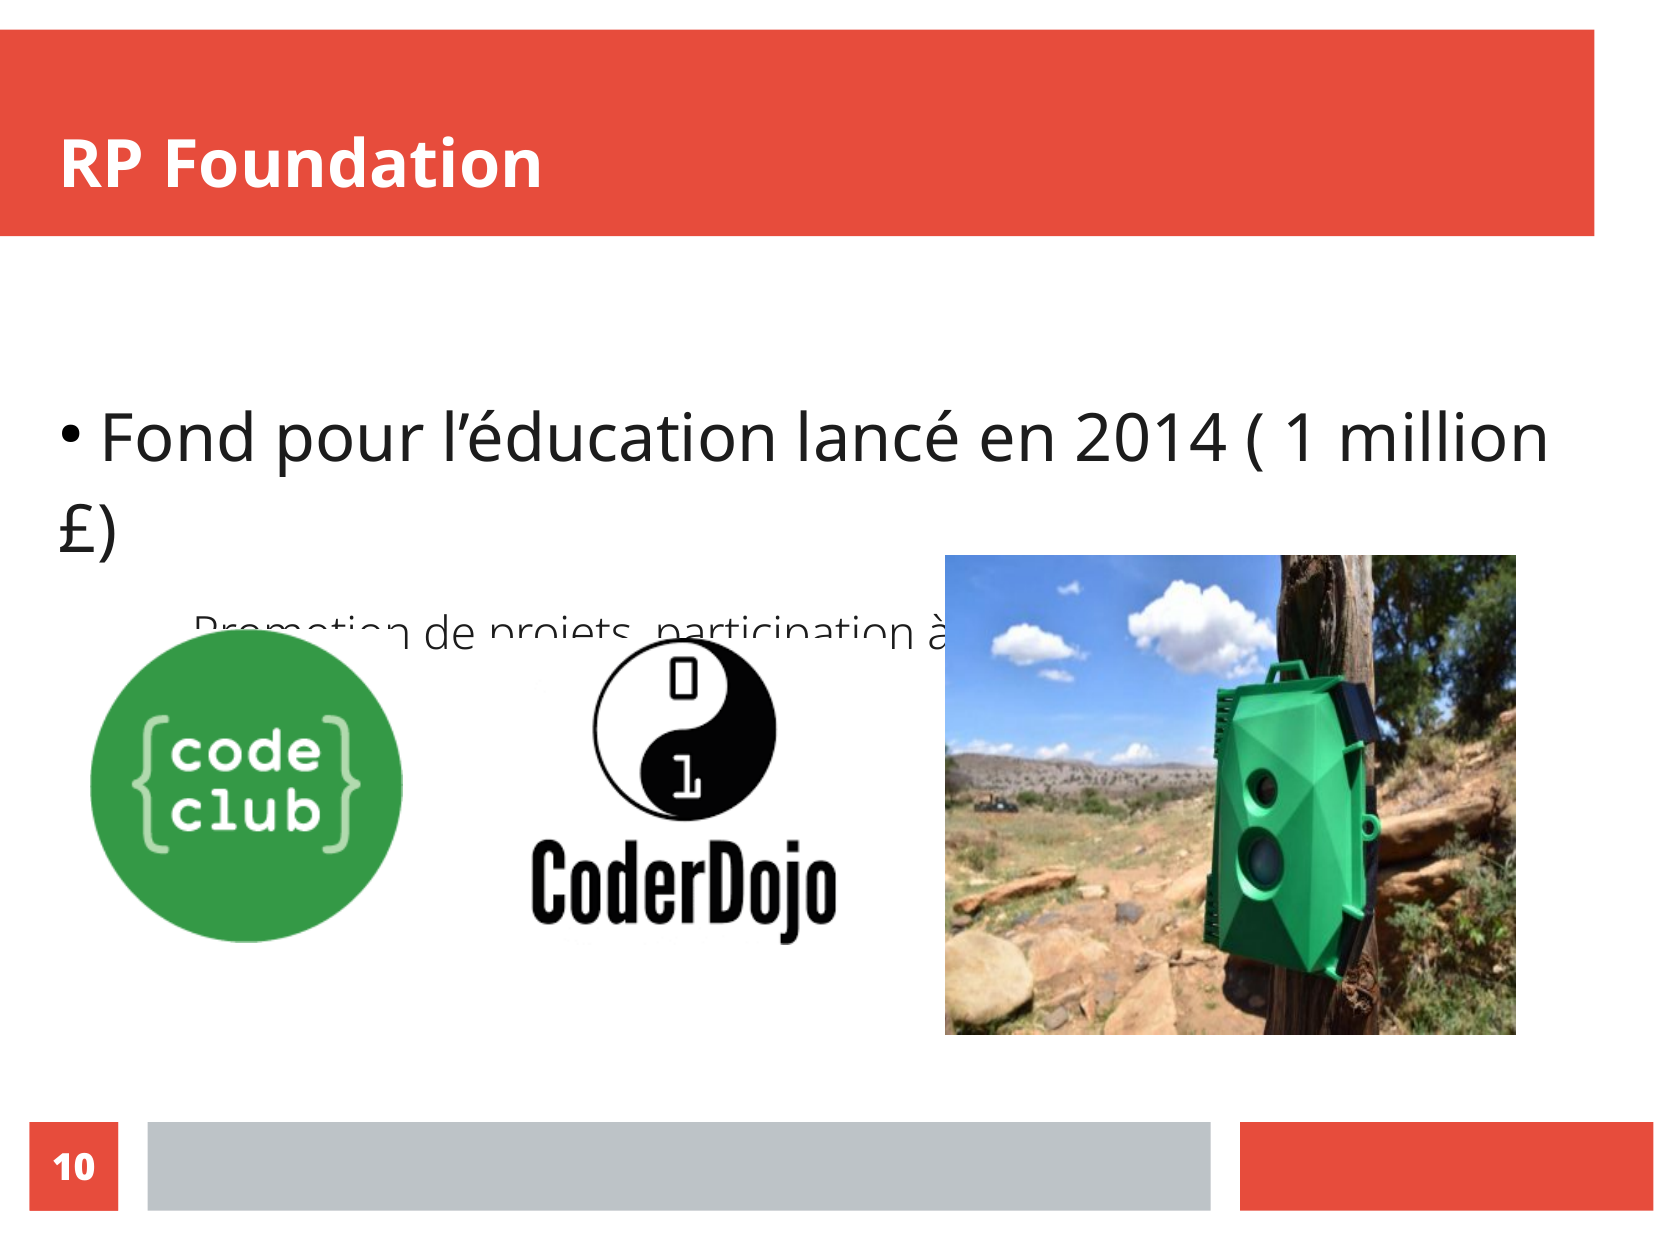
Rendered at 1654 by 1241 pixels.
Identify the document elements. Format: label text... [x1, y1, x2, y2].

title RP Foundation [59, 59, 1595, 207]
list Fond pour l’éducation lancé en 2014 ( 1 million £) - Promotion de projets, participation à la moitié des frais. [59, 270, 1565, 1093]
picture [483, 638, 886, 946]
picture [90, 629, 403, 943]
picture [945, 555, 1516, 1036]
